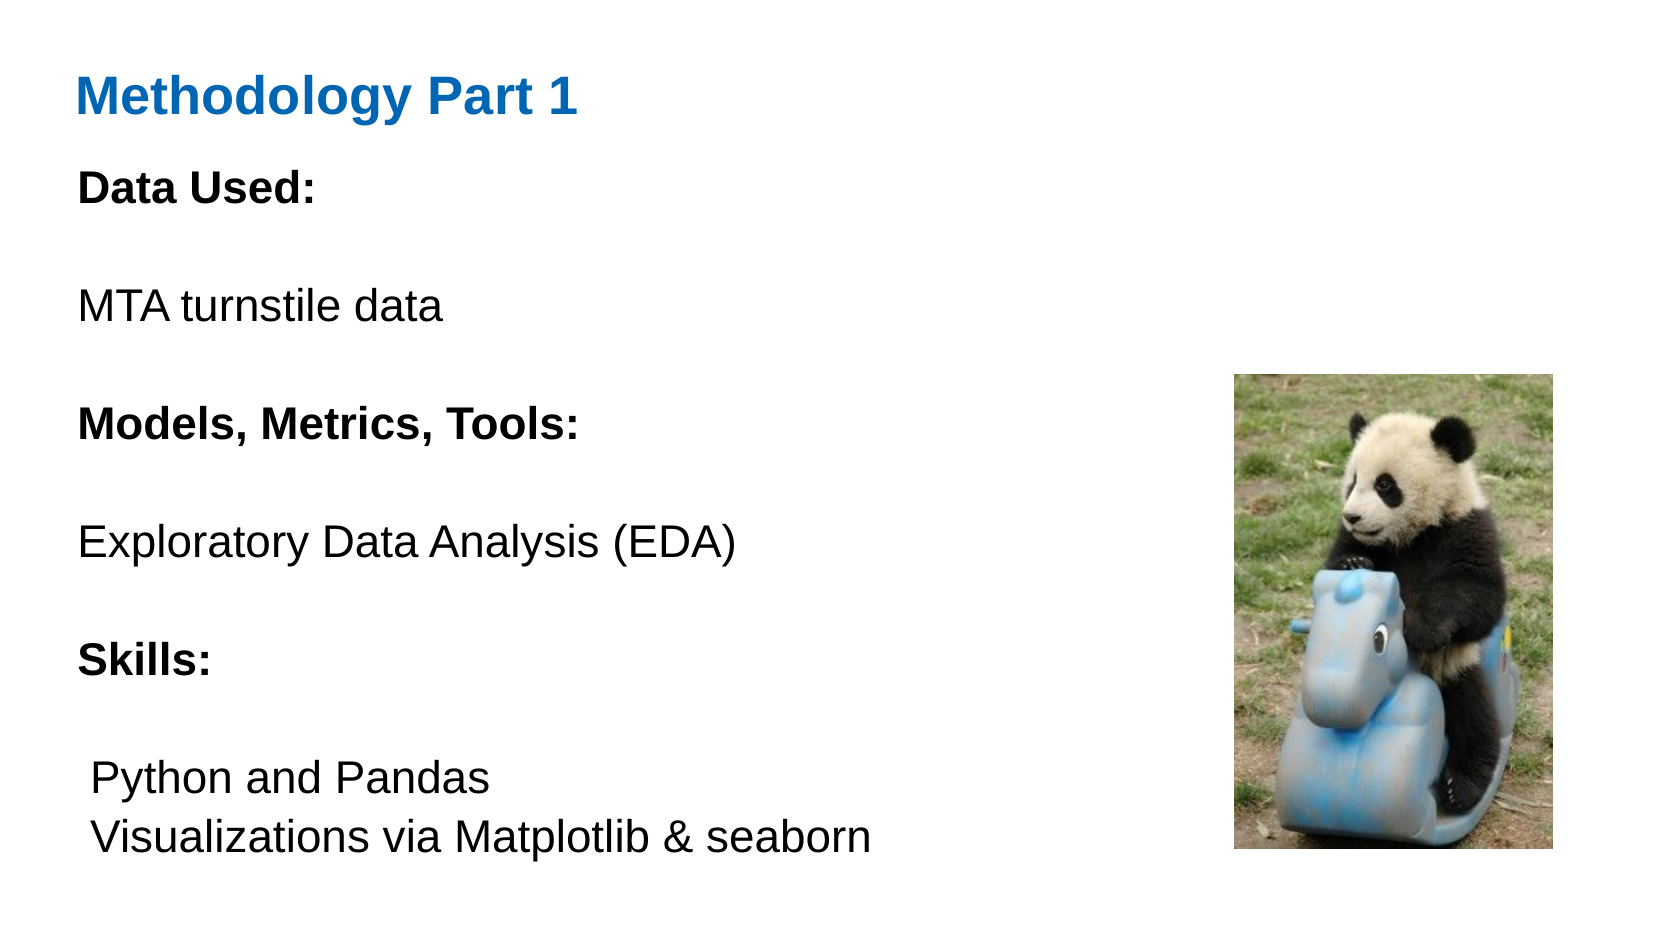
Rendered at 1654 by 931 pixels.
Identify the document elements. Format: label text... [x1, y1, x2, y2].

title Methodology Part 1 [0, 11, 721, 181]
text_box Data Used: MTA turnstile data Models, Metrics, Tools: Exploratory Data Analysis (EDA) Skills: Python and Pandas Visualizations via Matplotlib & seaborn [62, 147, 1413, 873]
picture [1234, 374, 1553, 849]
